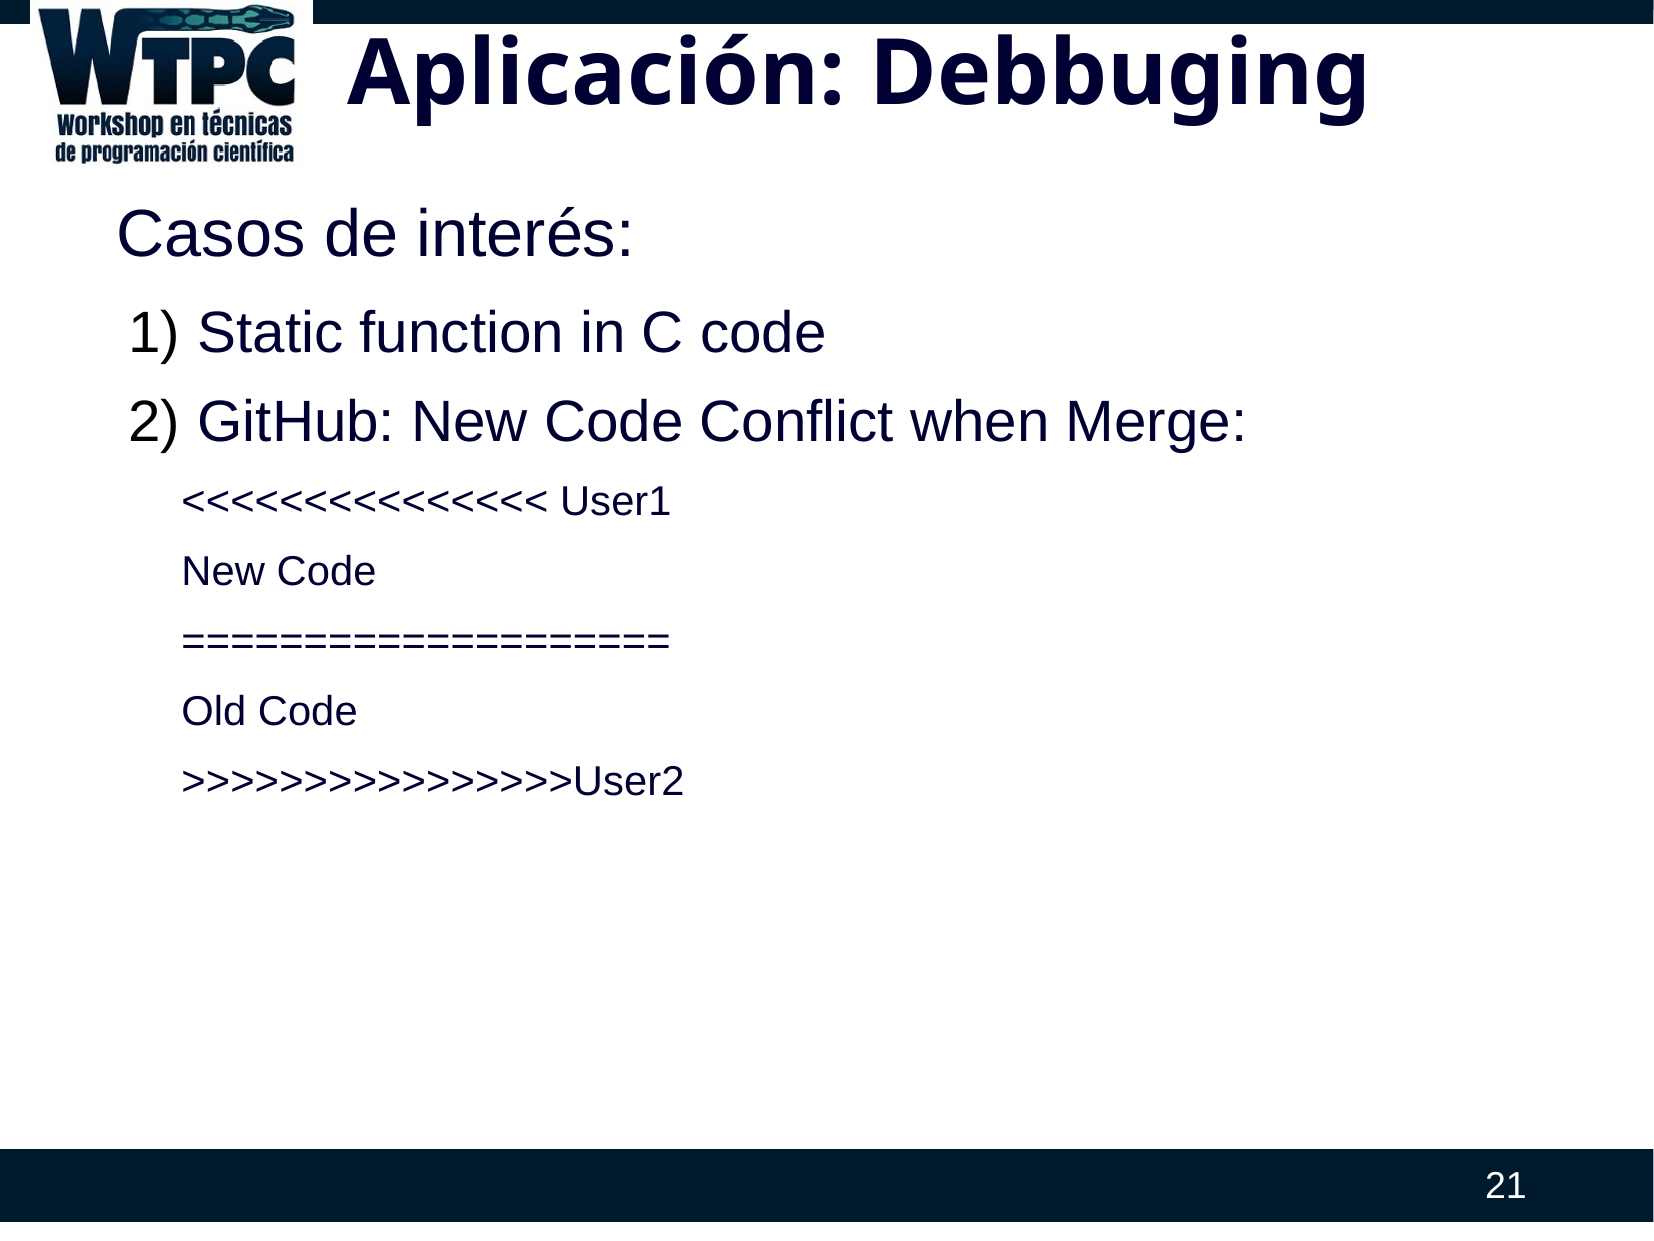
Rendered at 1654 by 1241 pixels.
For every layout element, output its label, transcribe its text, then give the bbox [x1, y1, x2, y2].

text_box <número> [1470, 1156, 1654, 1228]
picture [0, 0, 1654, 175]
title Aplicación: Debbuging [347, 24, 1569, 125]
list Casos de interés: Static function in C code GitHub: New Code Conflict when Merge: <<<<<<<<<<<<<<< User1 New Code ==================== Old Code >>>>>>>>>>>>>>>>User2 [39, 195, 1617, 1106]
picture [0, 1149, 1654, 1223]
